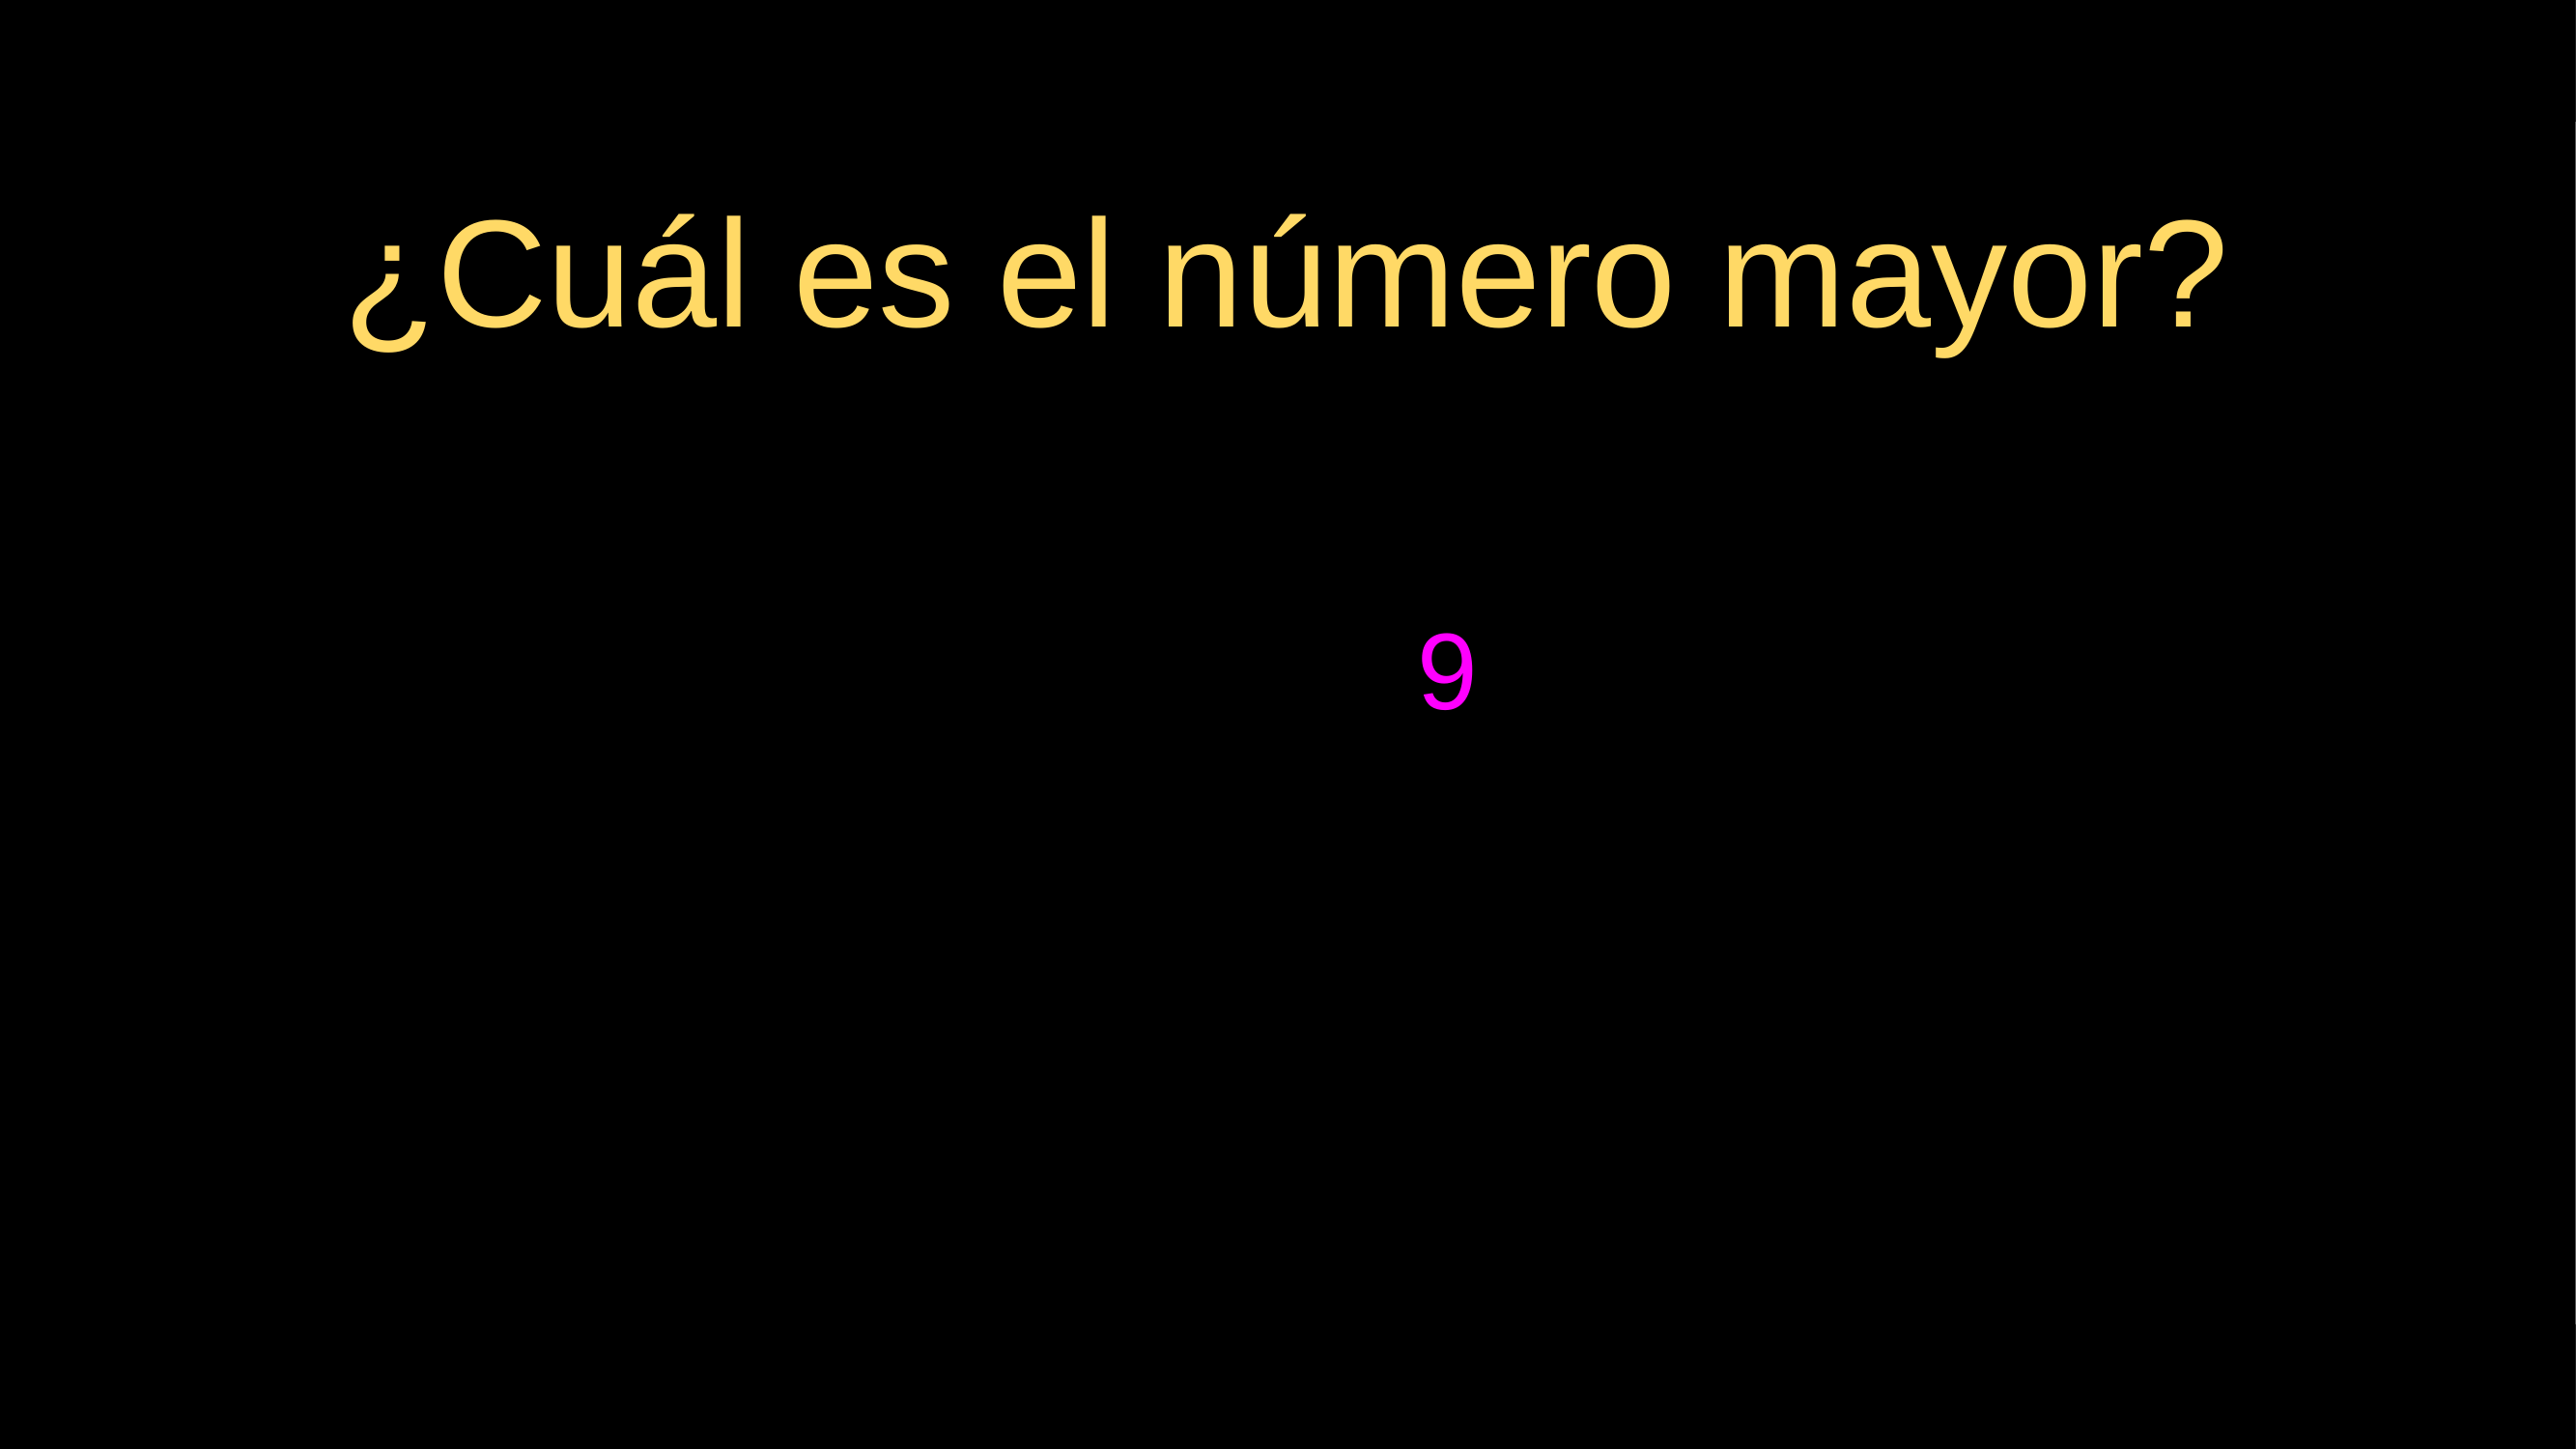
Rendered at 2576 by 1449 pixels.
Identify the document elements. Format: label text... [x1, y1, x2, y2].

text_box 9 [1417, 572, 1576, 759]
title ¿Cuál es el número mayor? [183, 129, 2392, 403]
